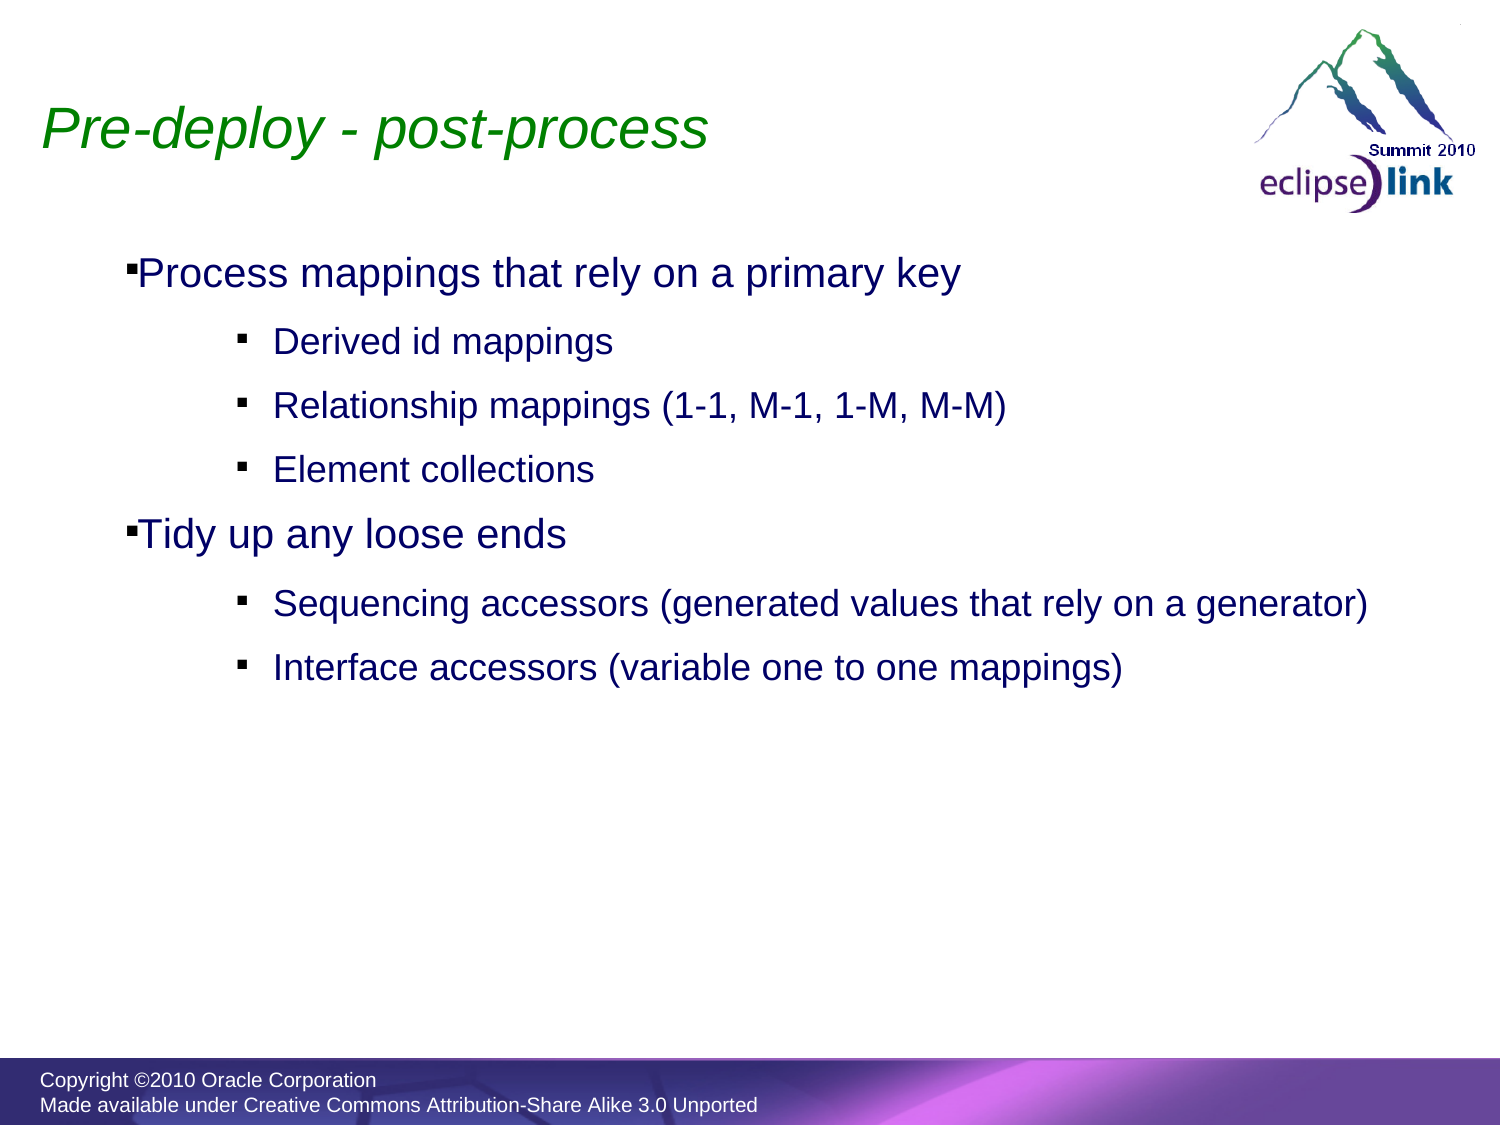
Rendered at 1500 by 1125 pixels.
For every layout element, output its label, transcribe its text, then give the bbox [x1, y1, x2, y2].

title Pre-deploy - post-process [26, 90, 1223, 173]
picture [0, 1058, 1500, 1125]
picture [1250, 24, 1478, 215]
list Process mappings that rely on a primary key Derived id mappings Relationship mappings (1-1, M-1, 1-M, M-M) Element collections Tidy up any loose ends Sequencing accessors (generated values that rely on a generator) Interface accessors (variable one to one mappings) [112, 237, 1388, 1021]
